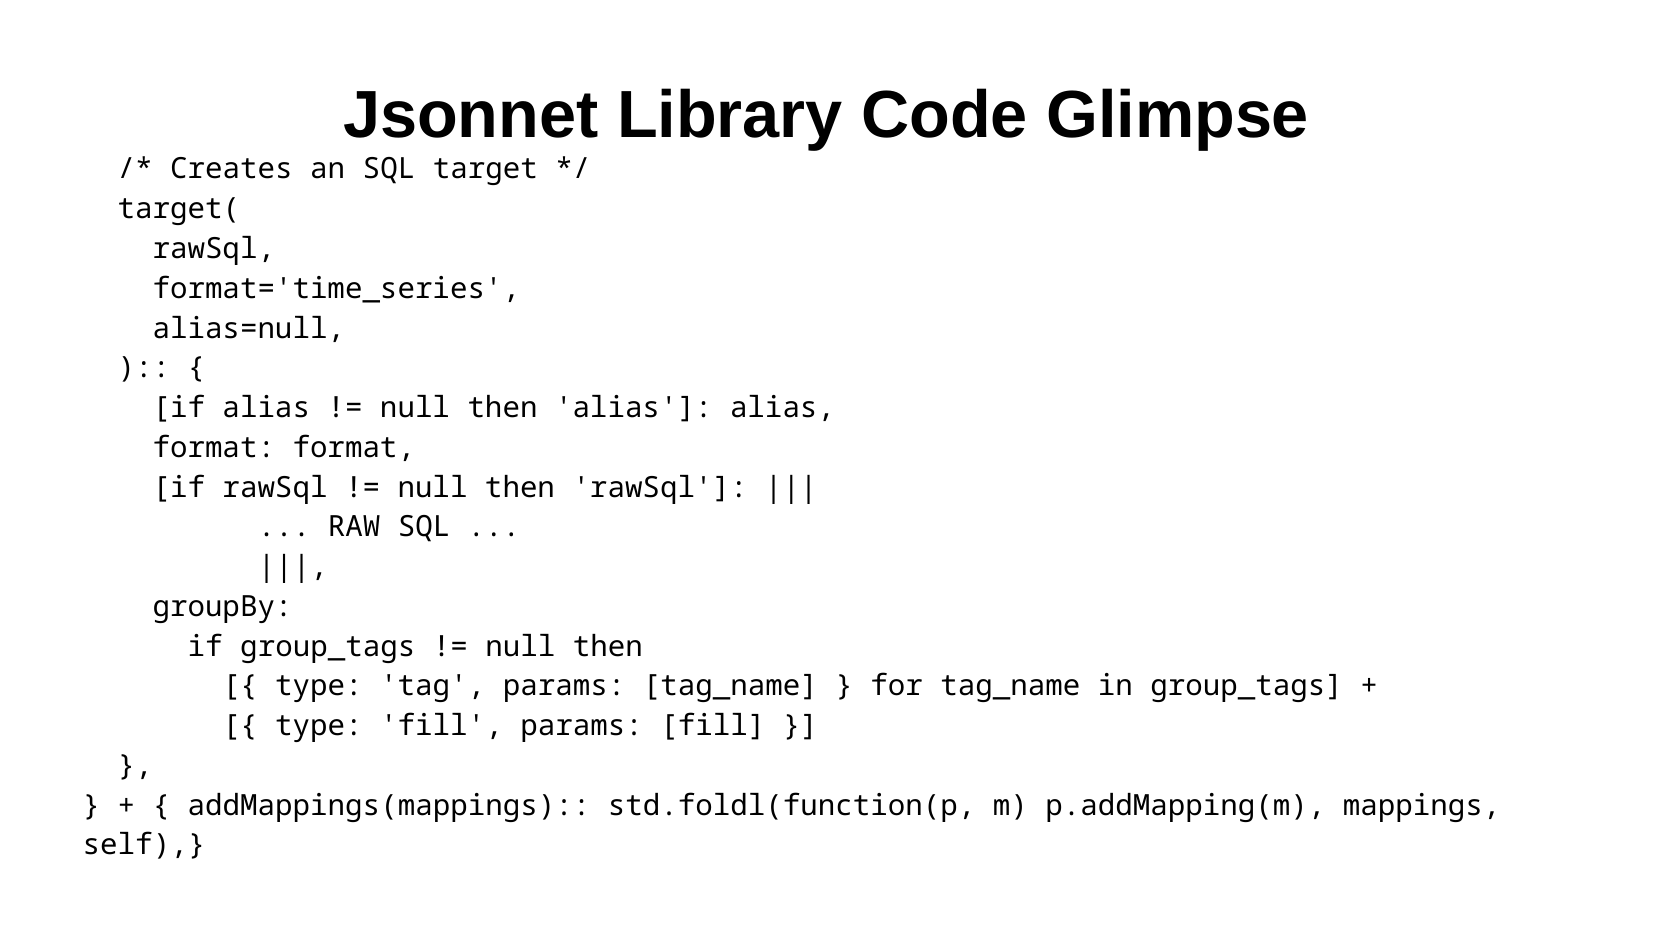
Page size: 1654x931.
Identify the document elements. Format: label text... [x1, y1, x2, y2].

subtitle /* Creates an SQL target */ target( rawSql, format='time_series', alias=null, ):: { [if alias != null then 'alias']: alias, format: format, [if rawSql != null then 'rawSql']: ||| ... RAW SQL ... |||, groupBy: if group_tags != null then [{ type: 'tag', params: [tag_name] } for tag_name in group_tags] + [{ type: 'fill', params: [fill] }] }, } + { addMappings(mappings):: std.foldl(function(p, m) p.addMapping(m), mappings, self),} [82, 156, 1571, 895]
title Jsonnet Library Code Glimpse [82, 37, 1571, 156]
